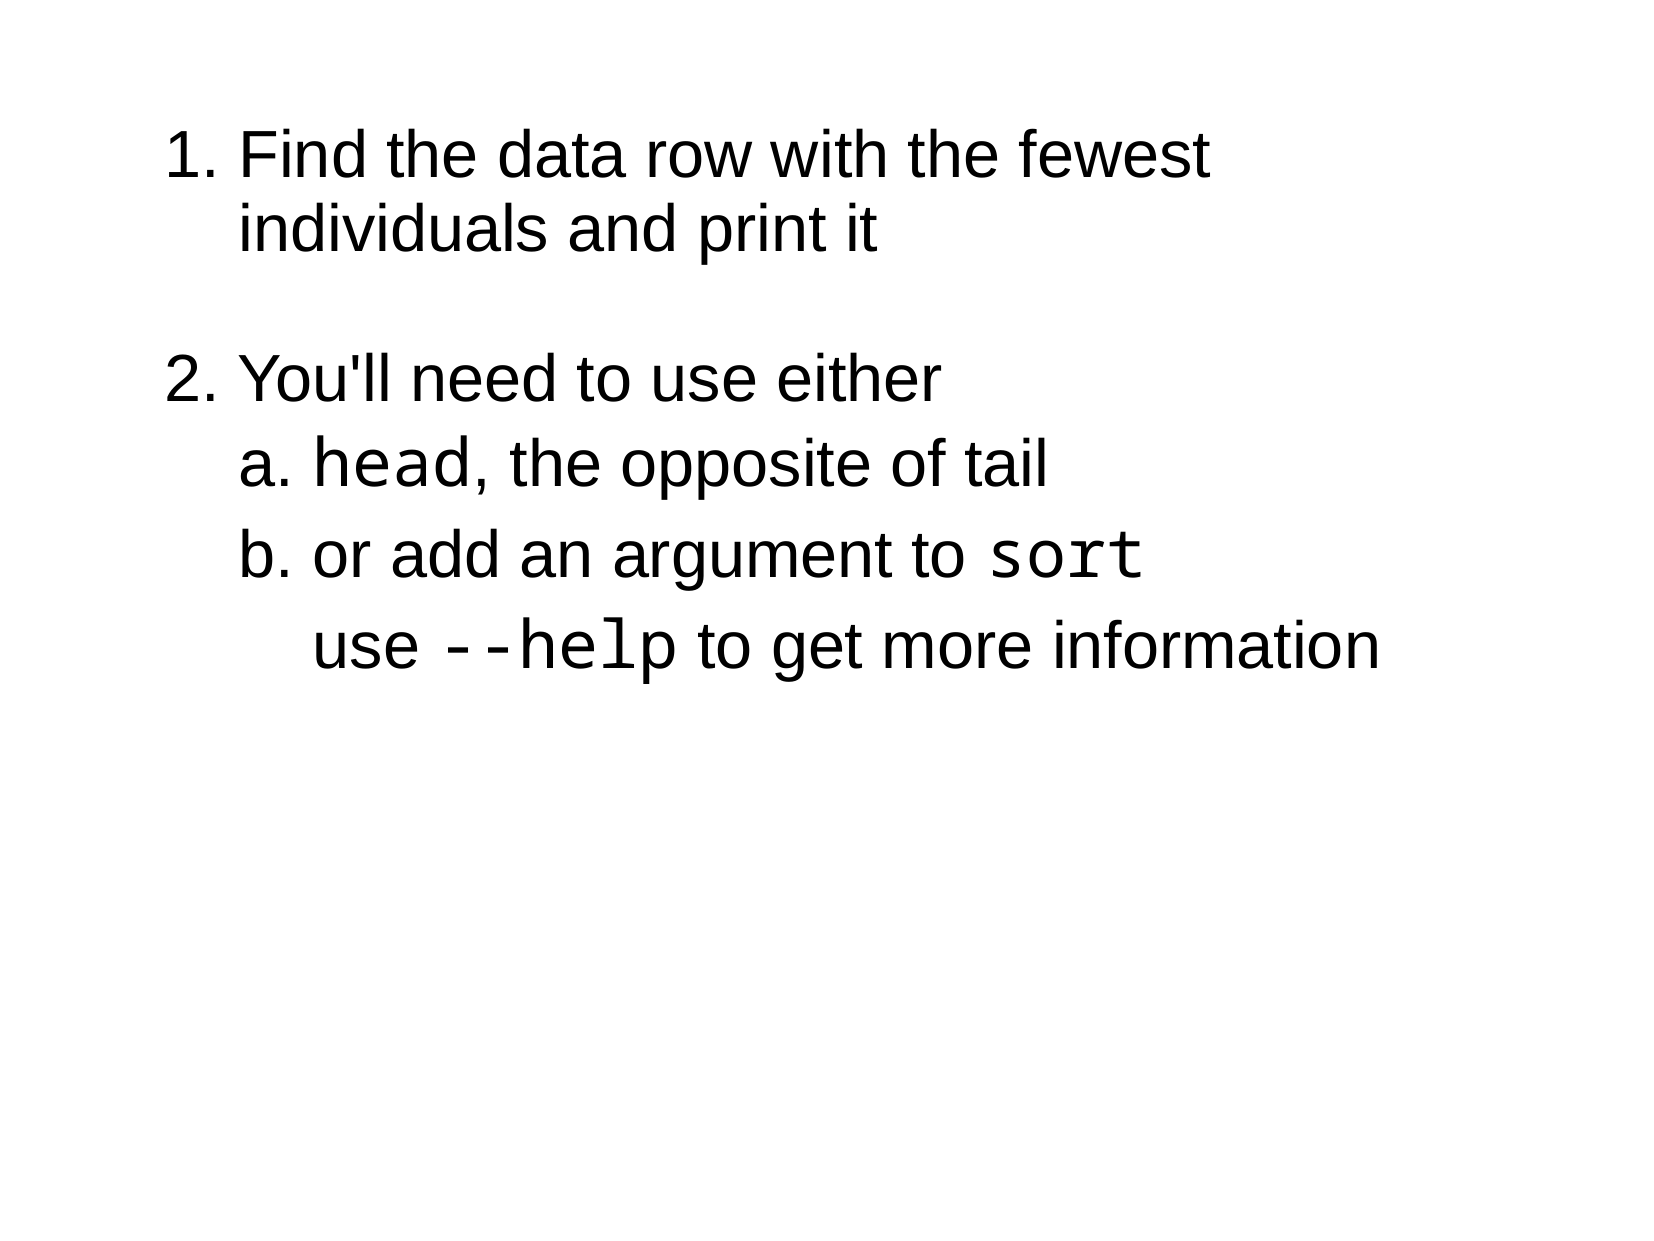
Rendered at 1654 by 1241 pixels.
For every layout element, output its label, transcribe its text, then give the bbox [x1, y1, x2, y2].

text_box 1. Find the data row with the fewest individuals and print it 2. You'll need to use either a. head, the opposite of tail b. or add an argument to sort use --help to get more information [150, 109, 1561, 665]
